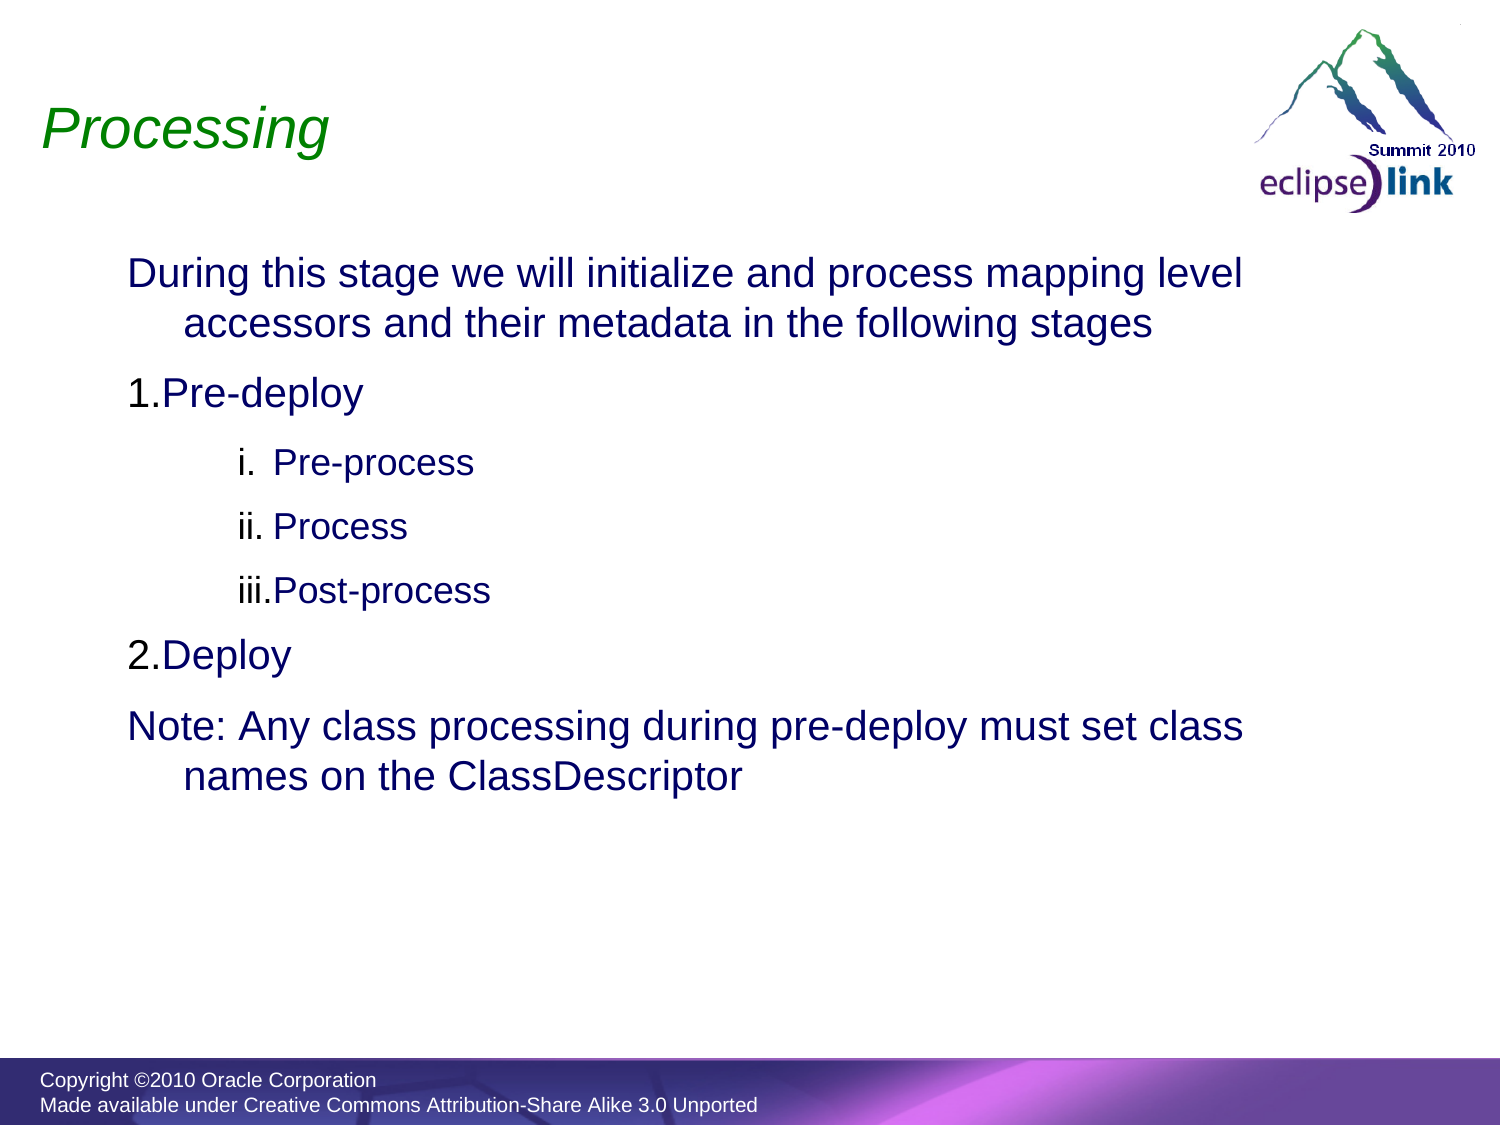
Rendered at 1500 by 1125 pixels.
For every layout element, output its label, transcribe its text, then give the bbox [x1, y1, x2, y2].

picture [0, 1058, 1500, 1125]
picture [1250, 24, 1478, 215]
list During this stage we will initialize and process mapping level accessors and their metadata in the following stages Pre-deploy Pre-process Process Post-process Deploy Note: Any class processing during pre-deploy must set class names on the ClassDescriptor [112, 237, 1388, 1021]
title Processing [26, 90, 1223, 173]
